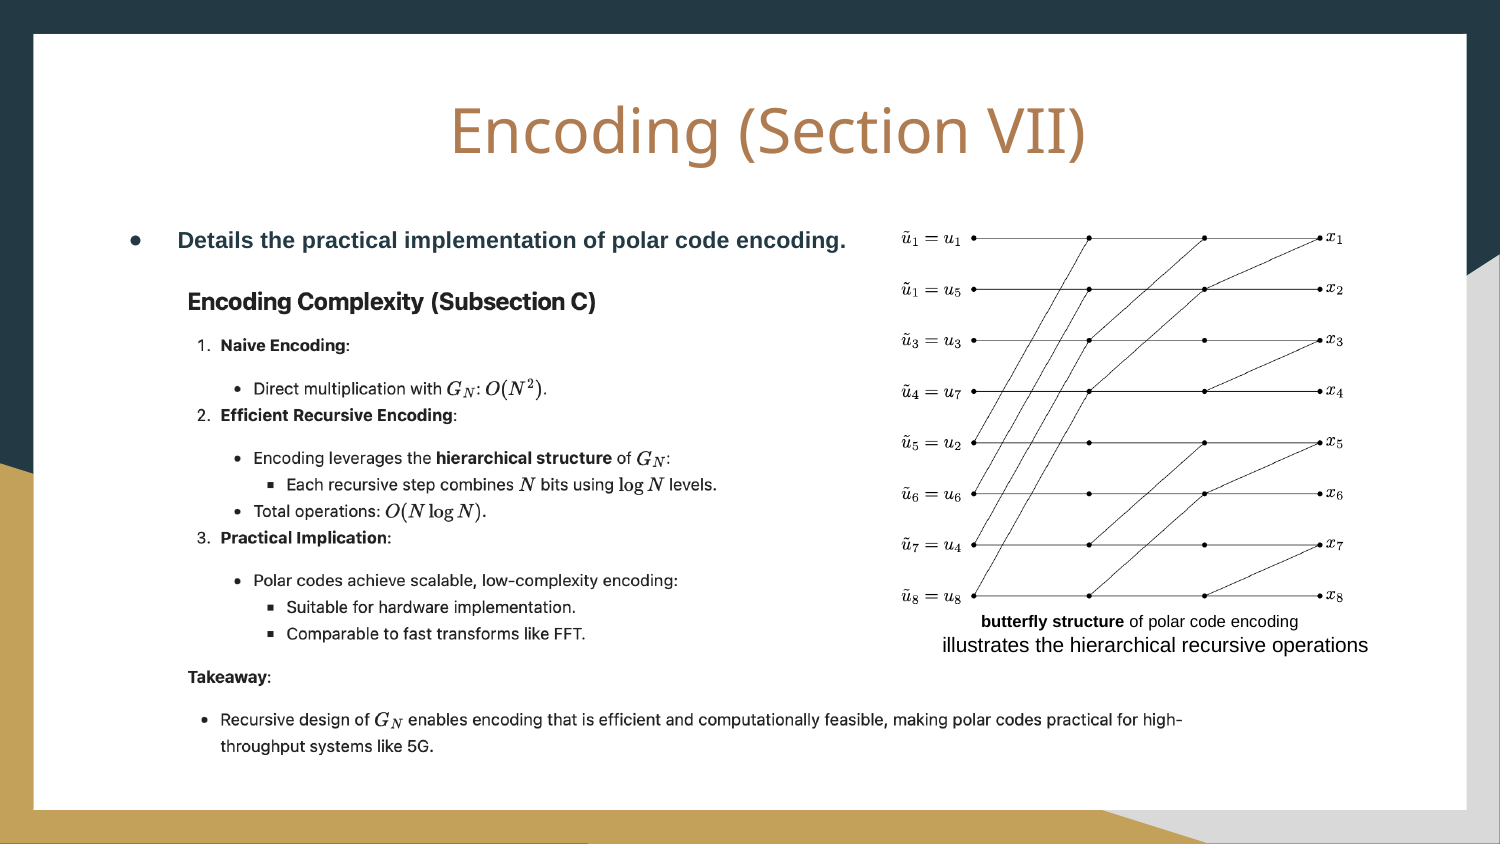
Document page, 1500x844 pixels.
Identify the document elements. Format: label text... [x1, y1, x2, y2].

picture [161, 192, 1356, 760]
title Encoding (Section VII) [134, 76, 1366, 233]
text_box Details the practical implementation of polar code encoding. [87, 212, 873, 269]
text_box butterfly structure of polar code encoding [966, 595, 1459, 646]
text_box illustrates the hierarchical recursive operations [921, 616, 1404, 672]
